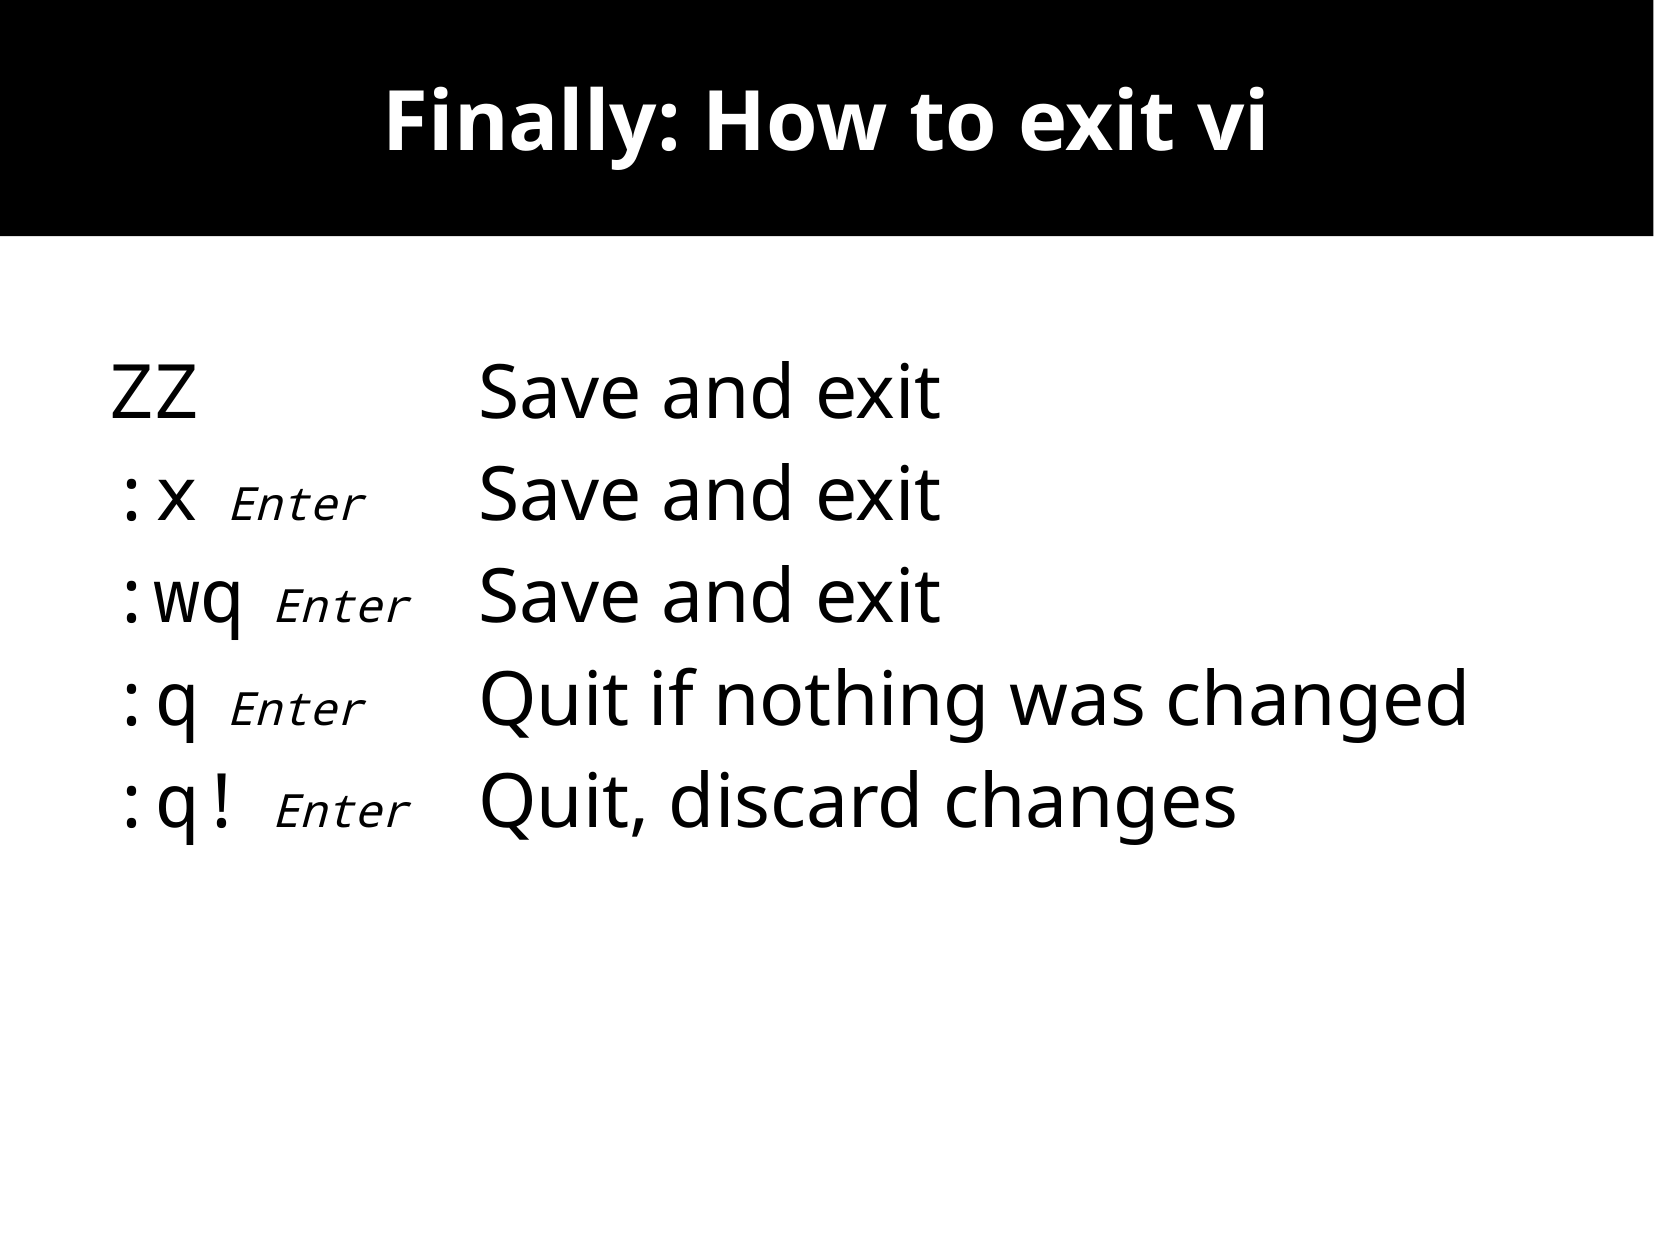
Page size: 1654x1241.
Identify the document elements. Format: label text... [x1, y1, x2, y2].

subtitle Finally: How to exit vi [0, 0, 1654, 237]
text_box ZZ Save and exit :x Enter Save and exit :wq Enter Save and exit :q Enter Quit if nothing was changed :q! Enter Quit, discard changes [94, 330, 1605, 1214]
